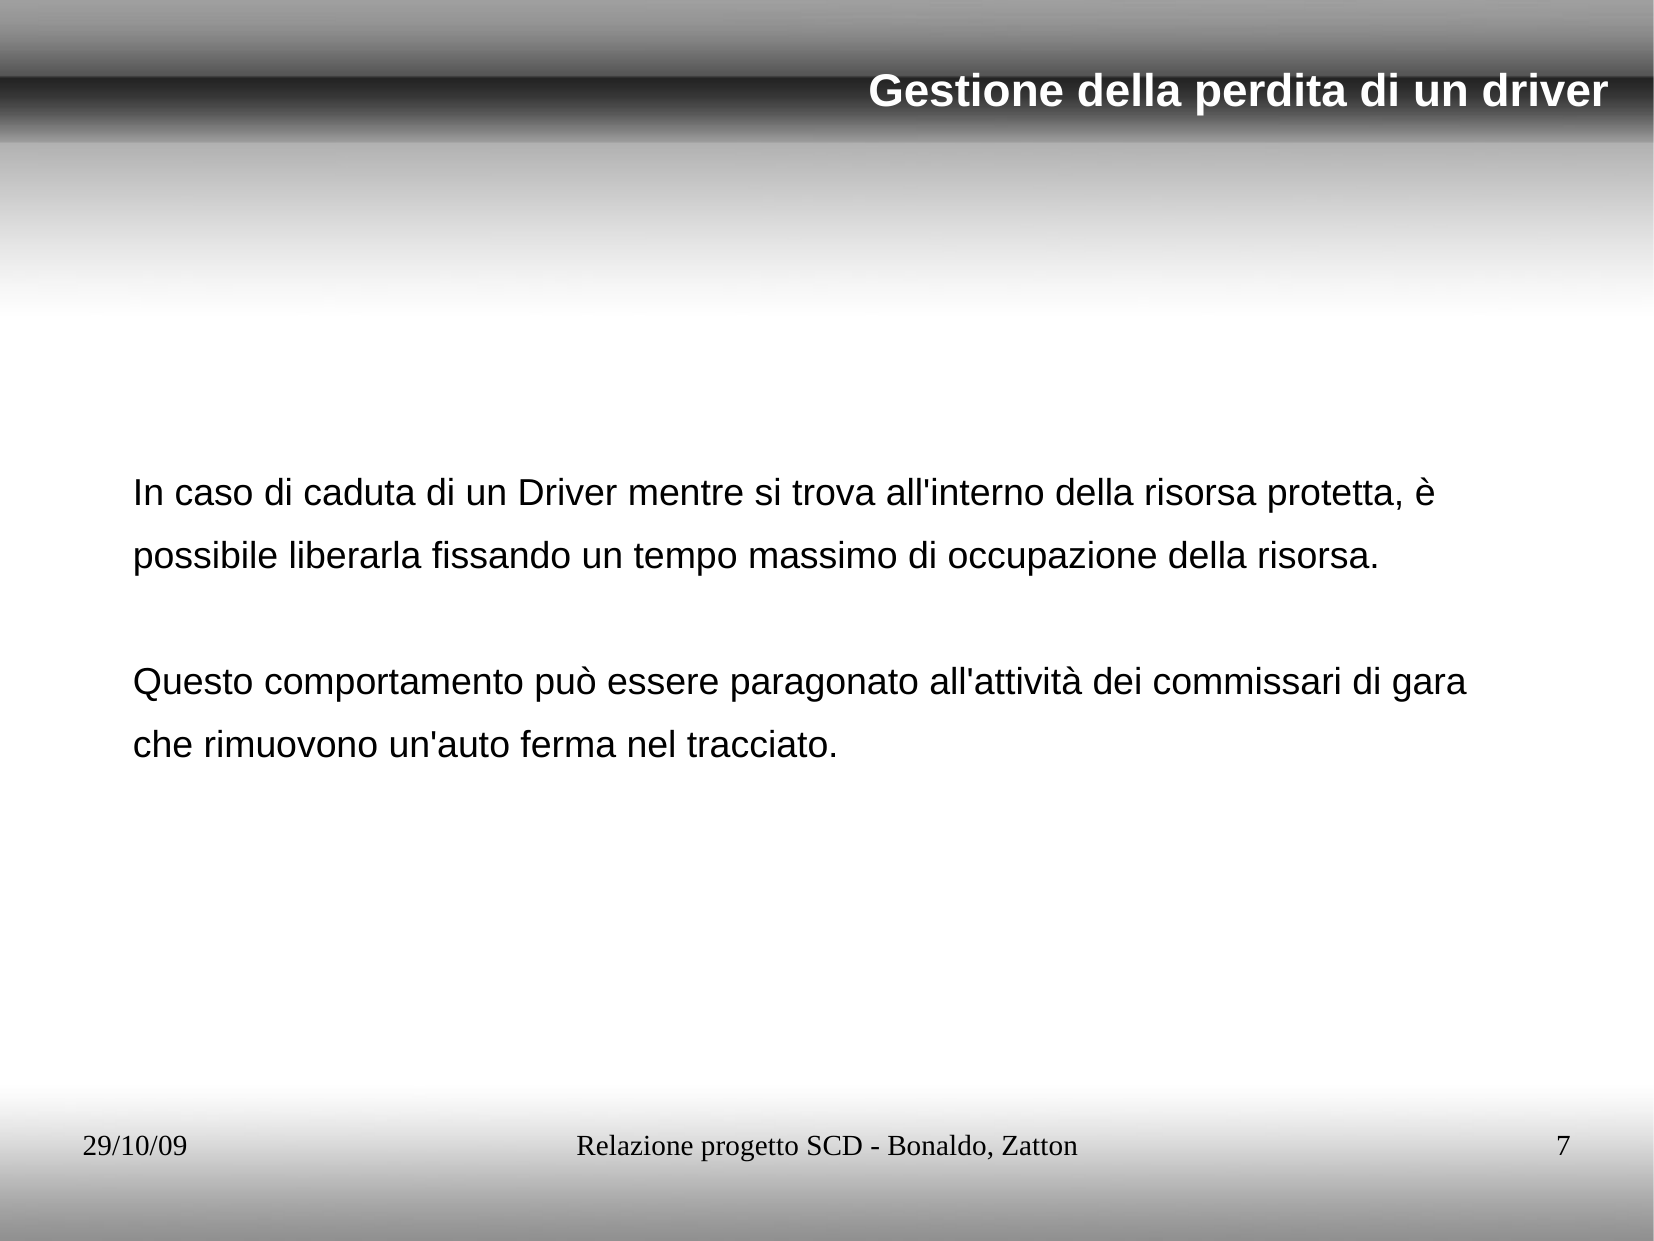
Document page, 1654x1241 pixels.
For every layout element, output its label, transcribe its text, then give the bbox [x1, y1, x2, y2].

text_box In caso di caduta di un Driver mentre si trova all'interno della risorsa protetta, è possibile liberarla fissando un tempo massimo di occupazione della risorsa. Questo comportamento può essere paragonato all'attività dei commissari di gara che rimuovono un'auto ferma nel tracciato. [118, 442, 1506, 827]
text_box Gestione della perdita di un driver [354, 31, 1625, 119]
picture [0, 0, 1654, 1241]
